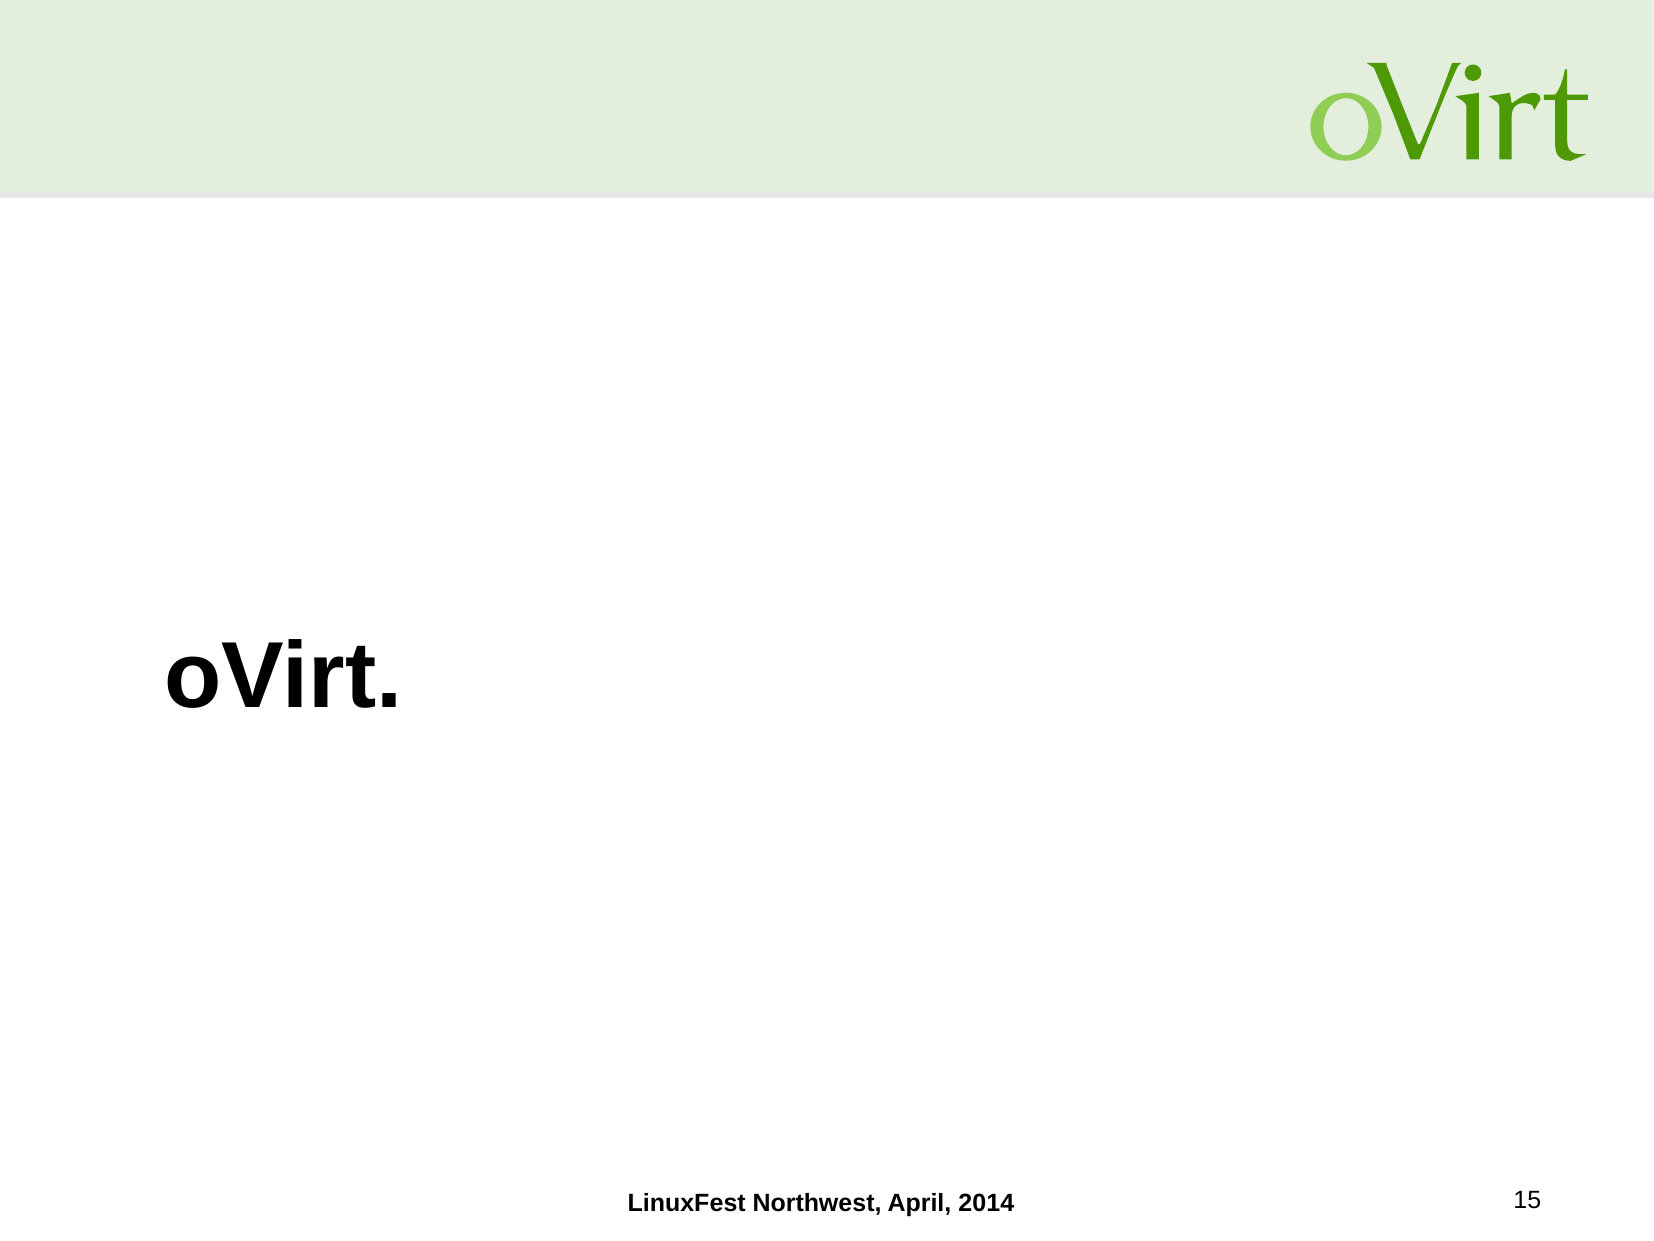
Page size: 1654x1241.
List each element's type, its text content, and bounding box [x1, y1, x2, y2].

text_box oVirt. [150, 615, 1654, 750]
